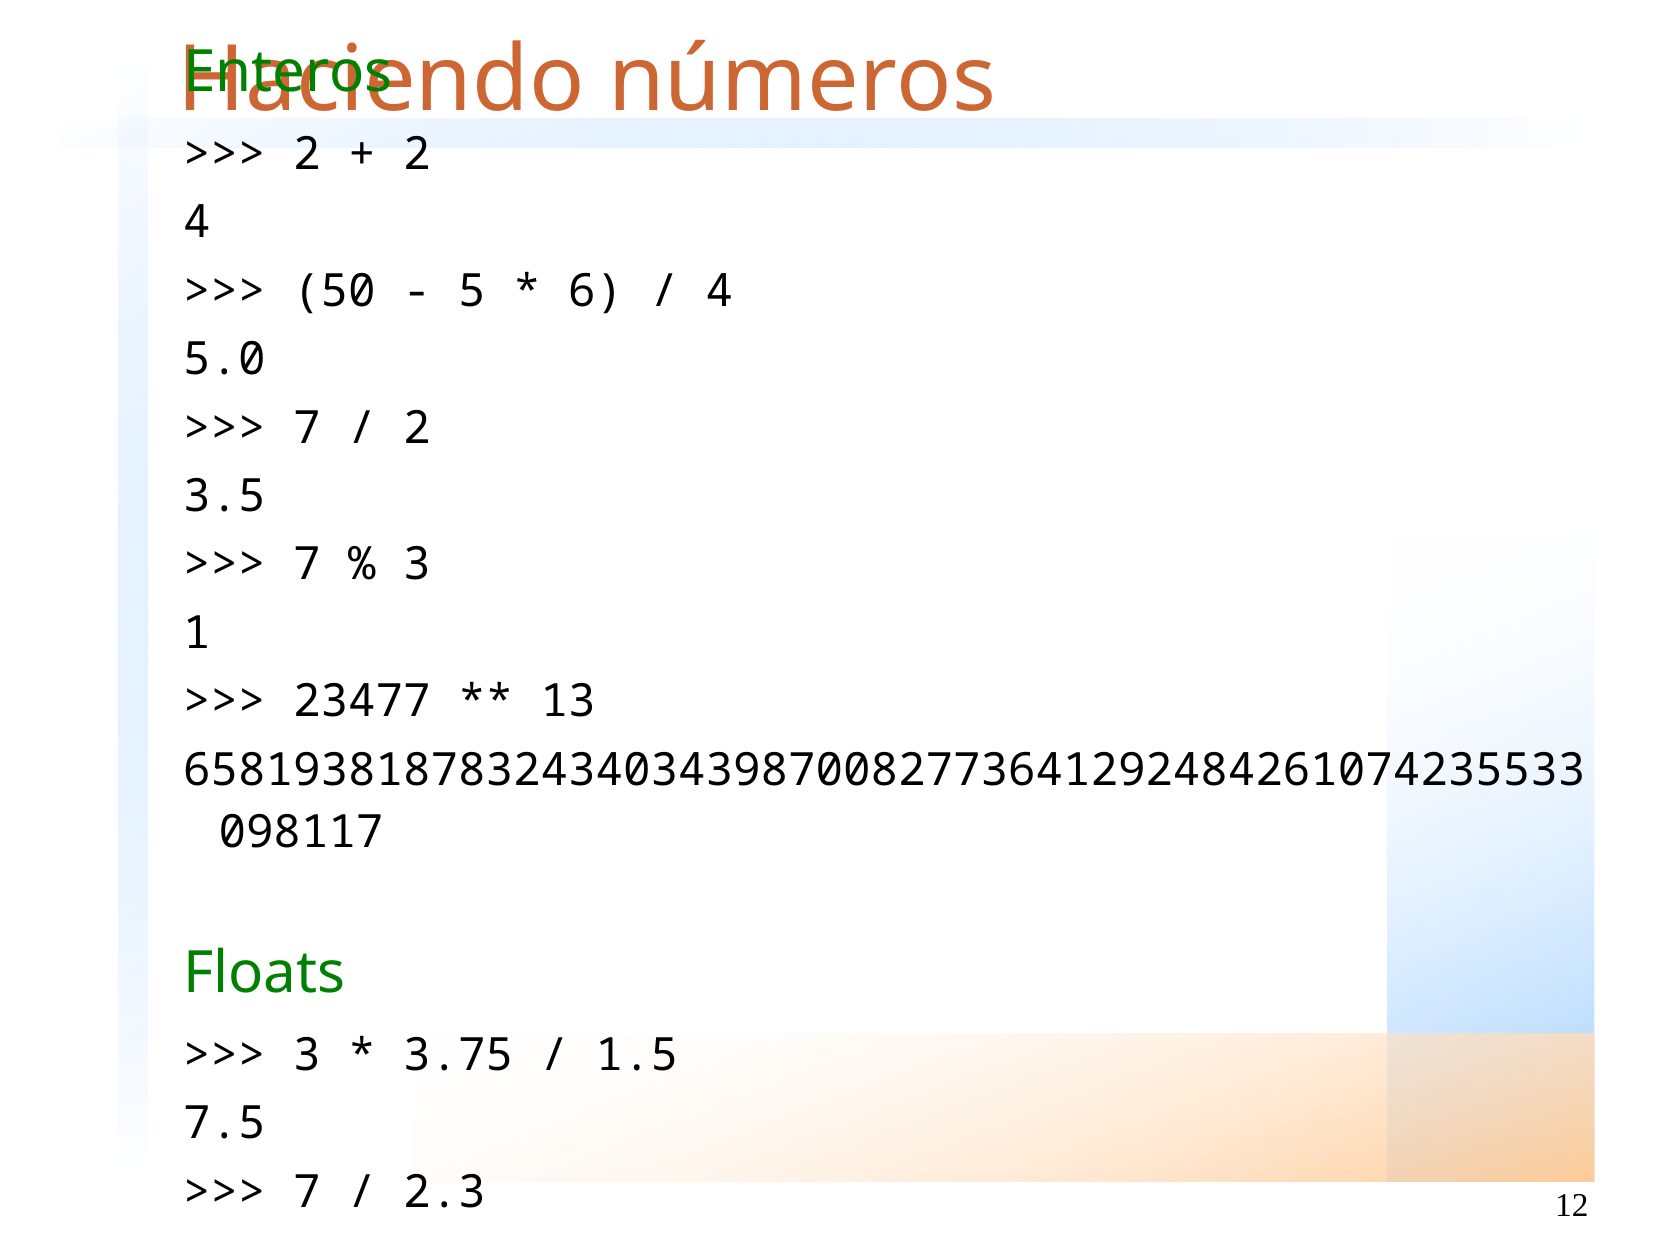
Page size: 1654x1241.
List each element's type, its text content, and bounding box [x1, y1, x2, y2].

text_box Enteros >>> 2 + 2 4 >>> (50 - 5 * 6) / 4 5.0 >>> 7 / 2 3.5 >>> 7 % 3 1 >>> 23477 ** 13 658193818783243403439870082773641292484261074235533098117 Floats >>> 3 * 3.75 / 1.5 7.5 >>> 7 / 2.3 3.0434782608695654 [147, 147, 1595, 1171]
title Haciendo números [177, 0, 1595, 147]
